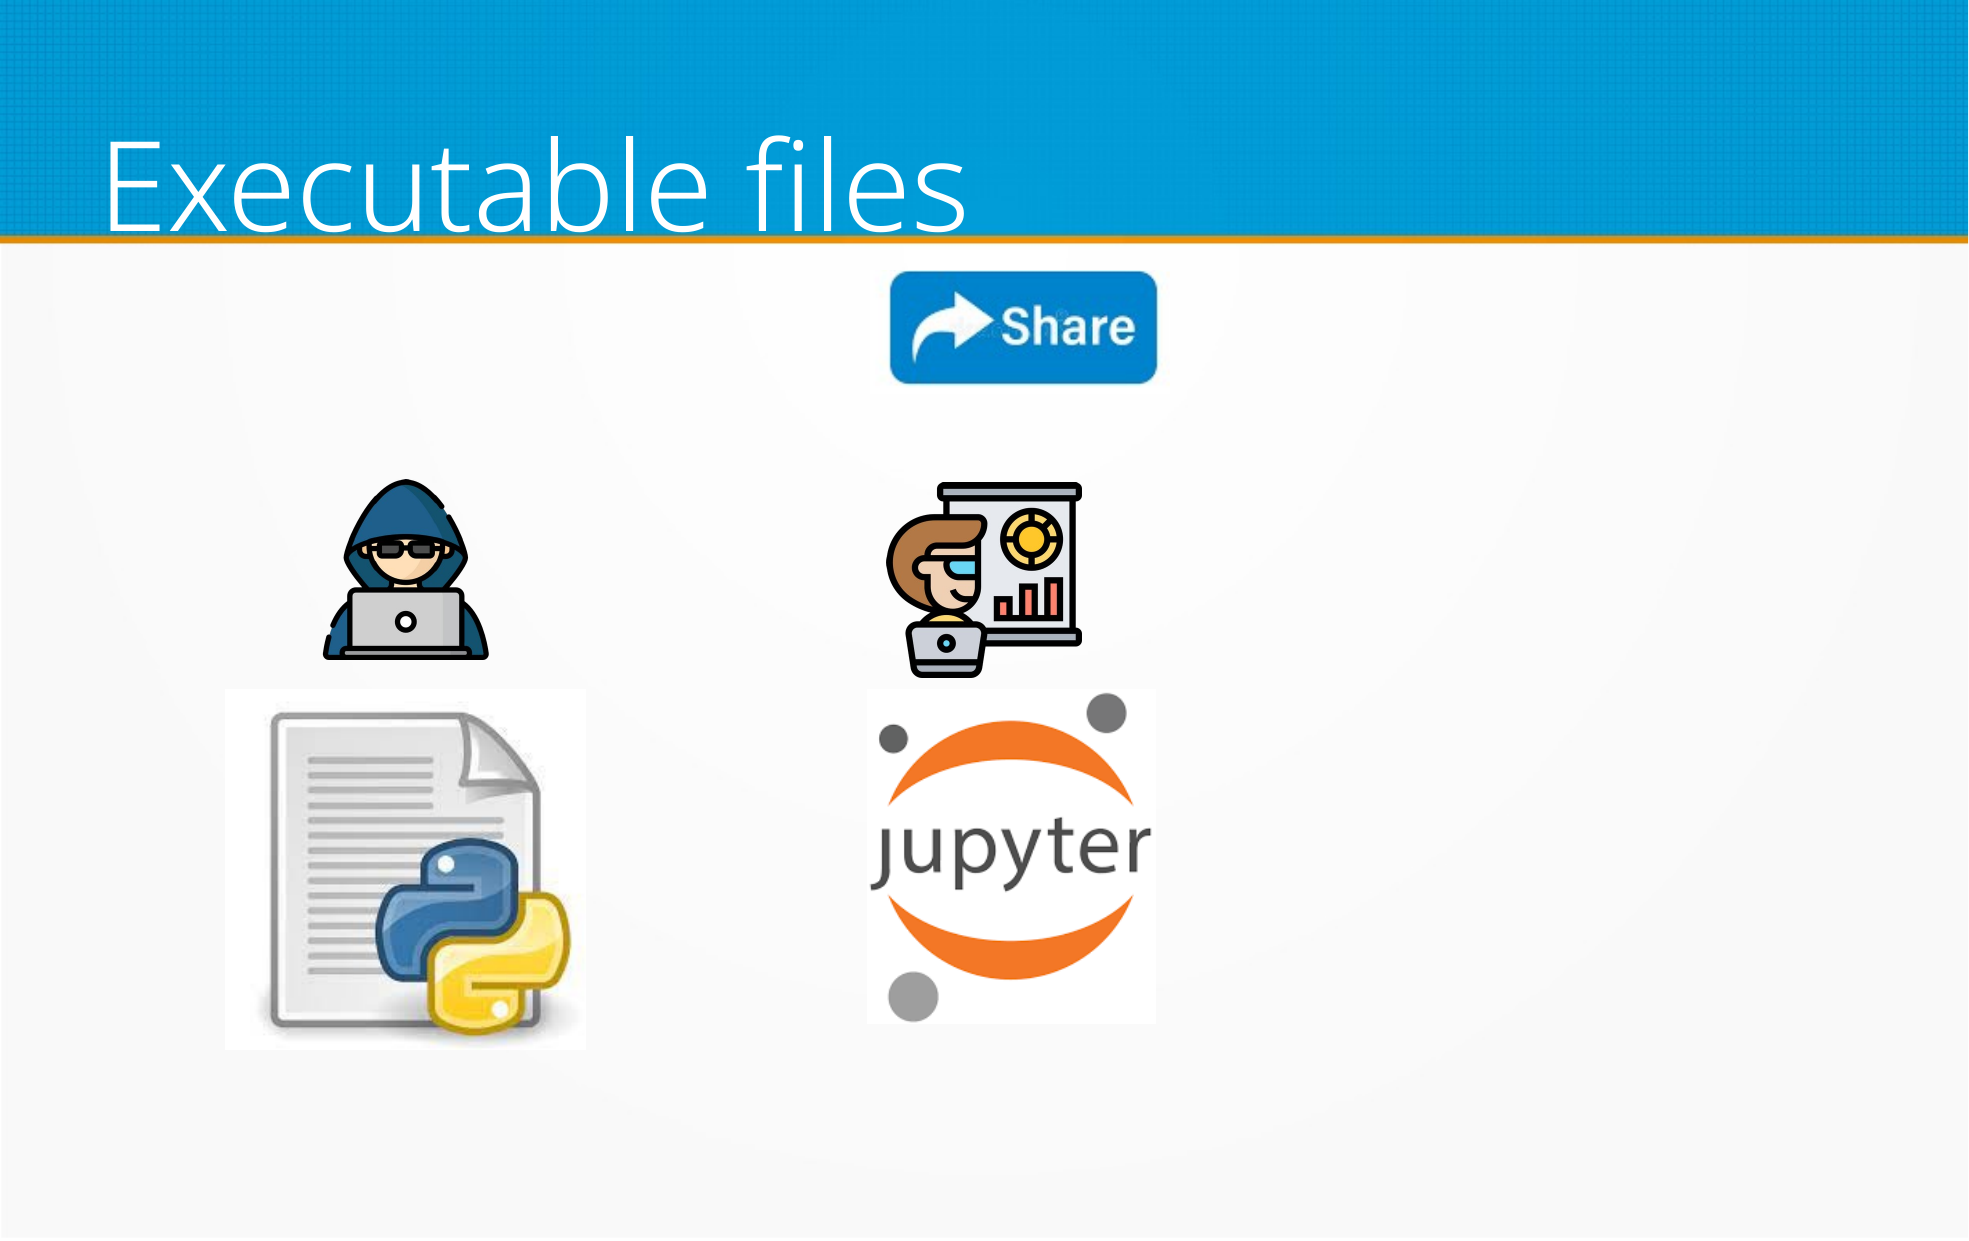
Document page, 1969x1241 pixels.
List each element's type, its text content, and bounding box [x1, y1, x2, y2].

title Executable files [98, 49, 1870, 257]
picture [0, 233, 1969, 1241]
